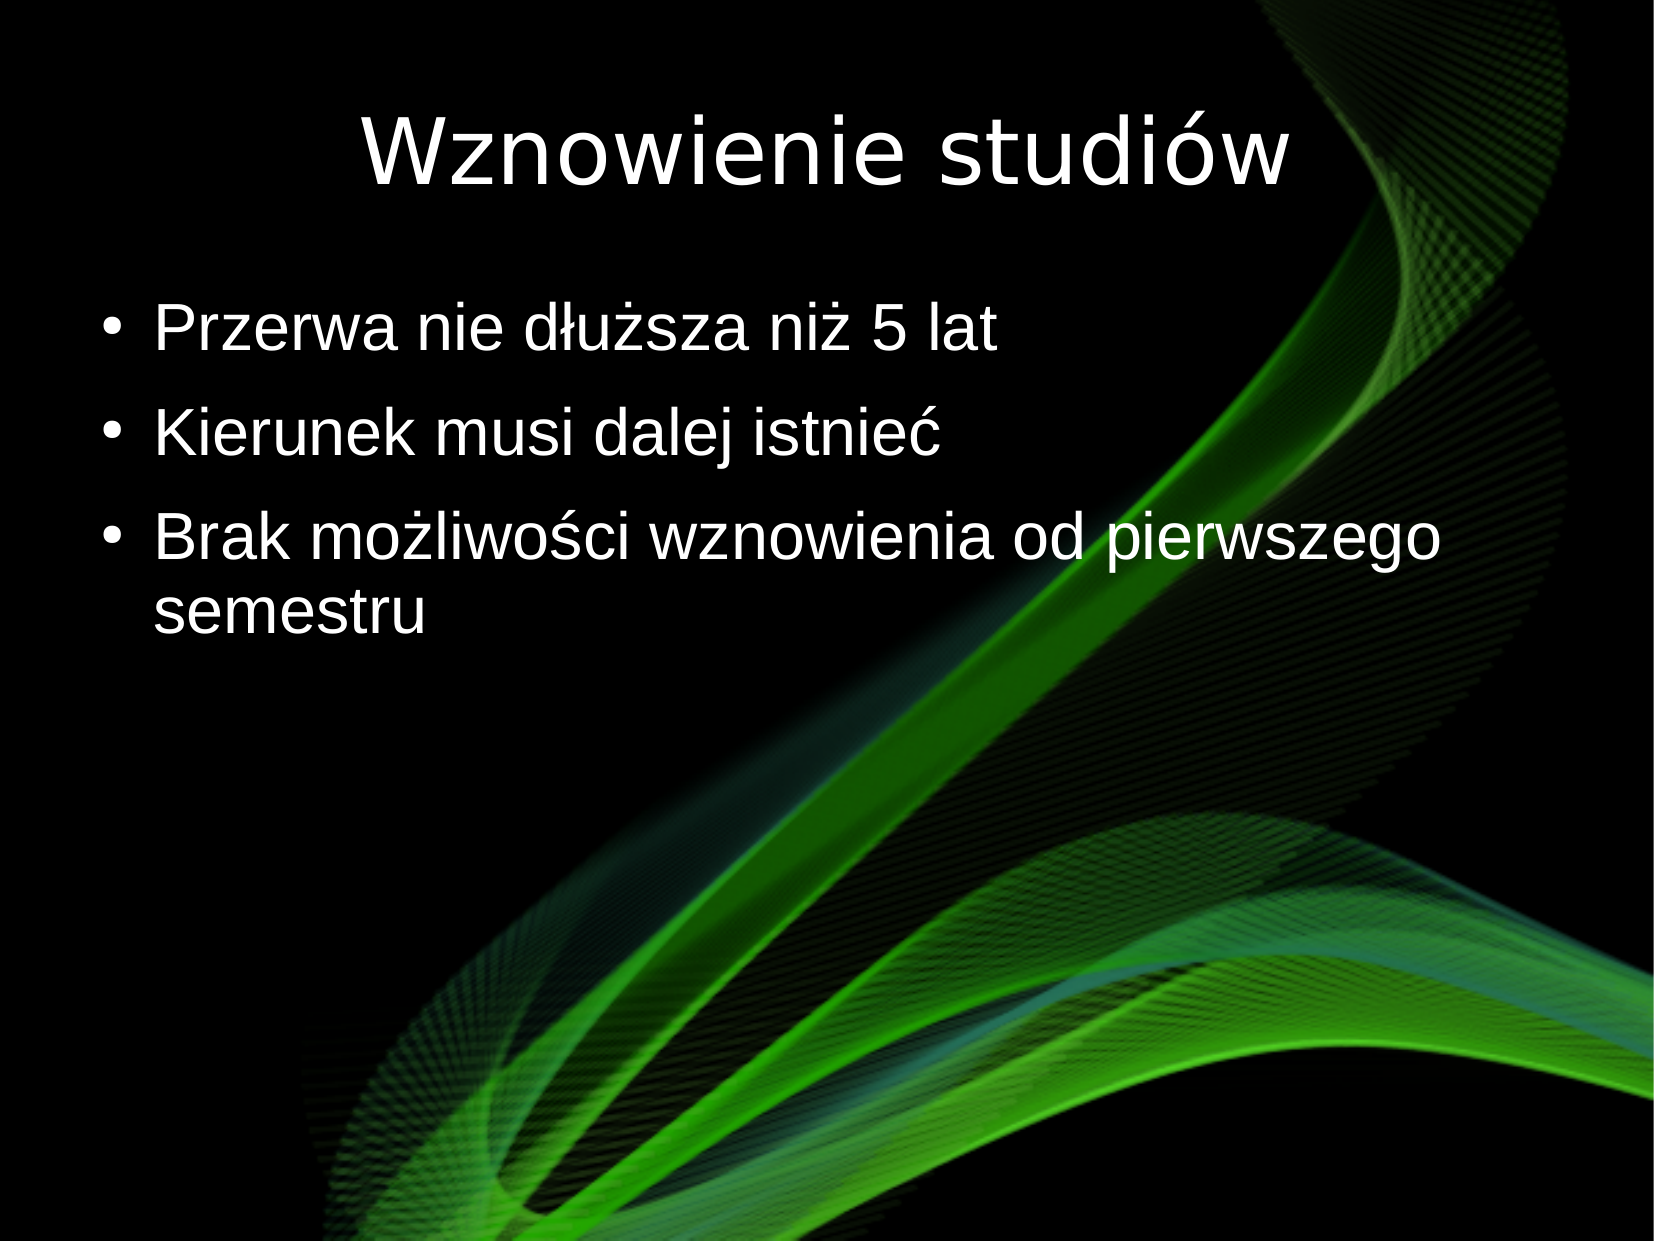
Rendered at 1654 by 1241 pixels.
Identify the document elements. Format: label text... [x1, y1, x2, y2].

title Wznowienie studiów [82, 49, 1571, 257]
list Przerwa nie dłuższa niż 5 lat Kierunek musi dalej istnieć Brak możliwości wznowienia od pierwszego semestru [82, 290, 1571, 1109]
picture [0, 0, 1654, 1241]
